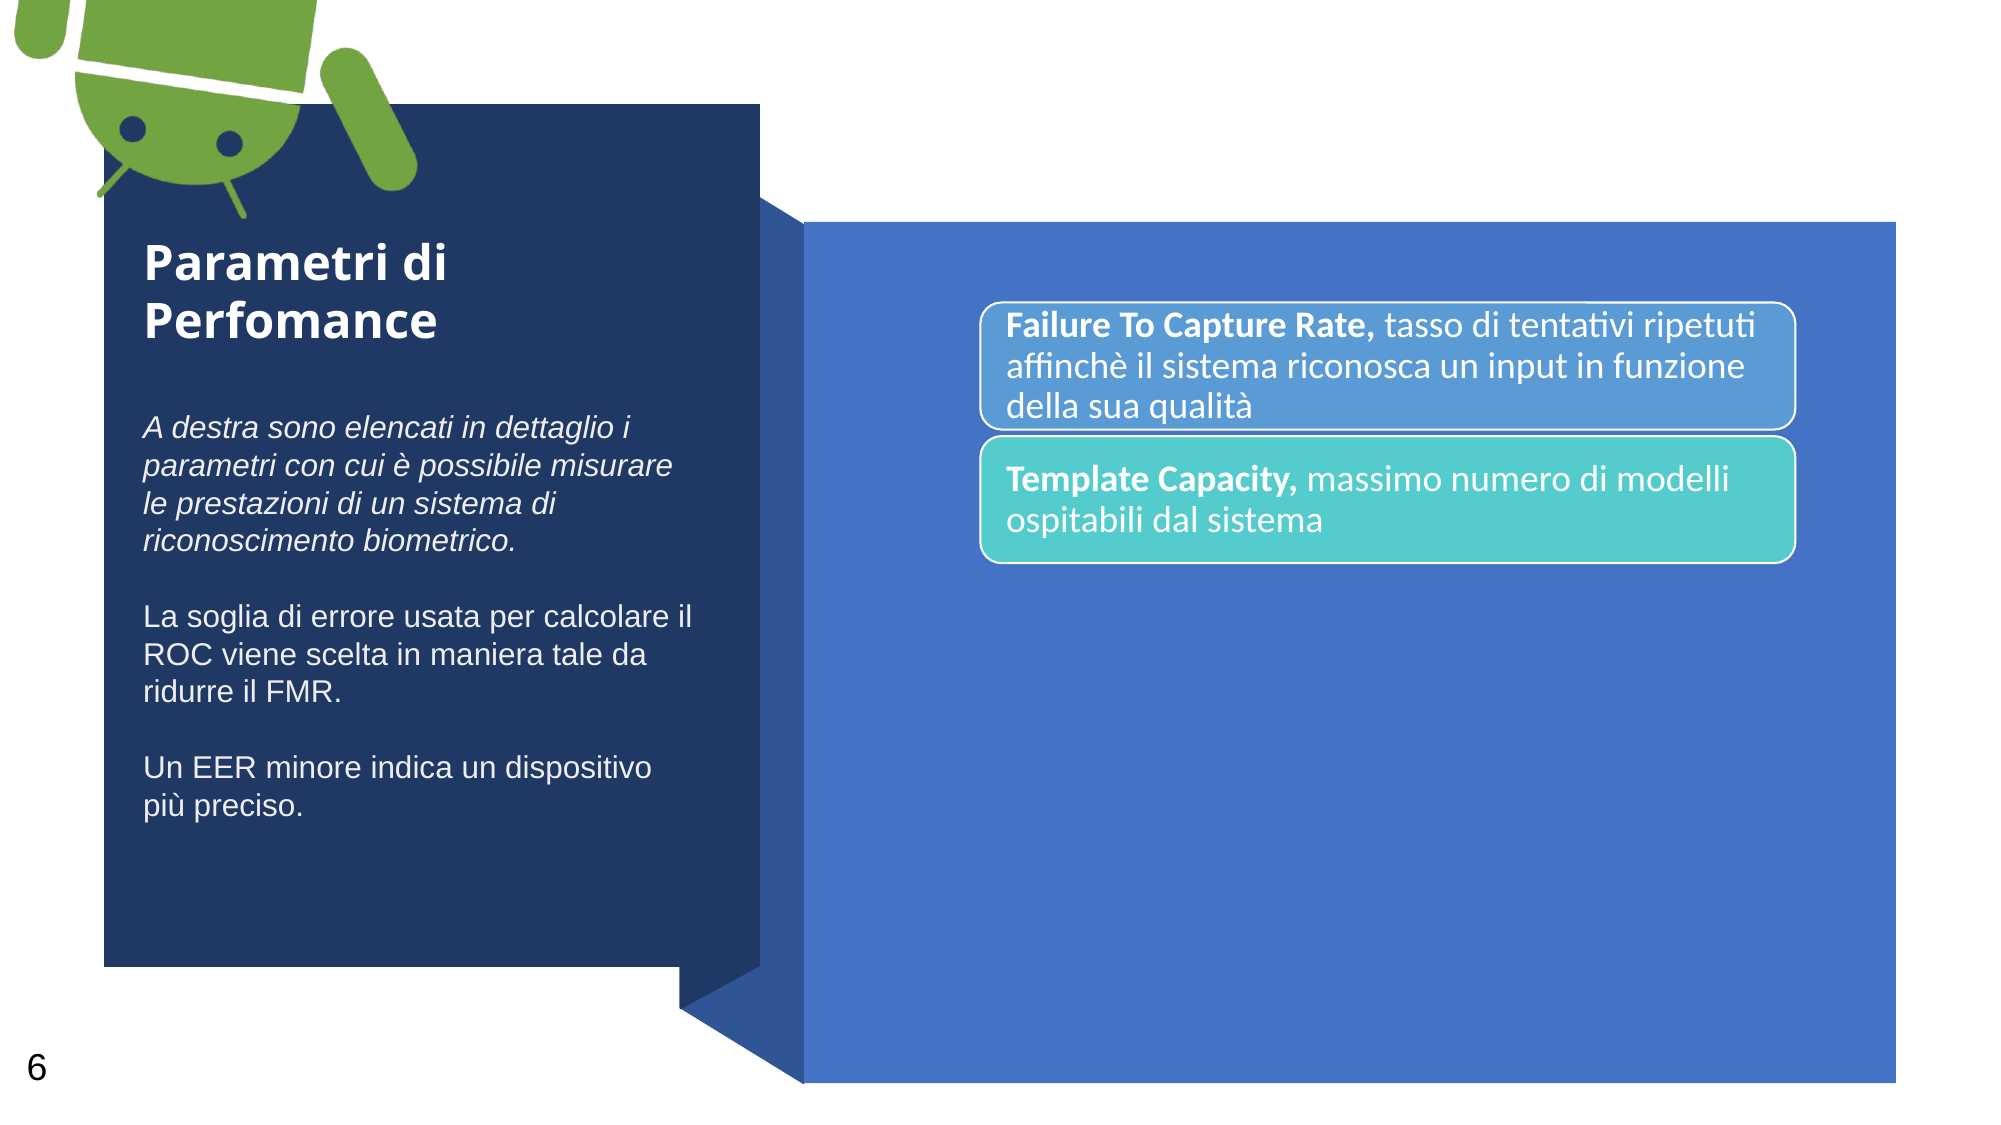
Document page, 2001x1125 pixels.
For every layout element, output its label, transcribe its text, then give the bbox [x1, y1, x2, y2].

text_box [0, 0, 2000, 1125]
title Parametri di Perfomance A destra sono elencati in dettaglio i parametri con cui è possibile misurare le prestazioni di un sistema di riconoscimento biometrico. La soglia di errore usata per calcolare il ROC viene scelta in maniera tale da ridurre il FMR. Un EER minore indica un dispositivo più preciso. [128, 161, 710, 910]
text_box Template Capacity, massimo numero di modelli ospitabili dal sistema [980, 436, 1796, 564]
text_box Failure To Capture Rate, tasso di tentativi ripetuti affinchè il sistema riconosca un input in funzione della sua qualità [980, 302, 1796, 430]
text_box 6 [11, 1039, 641, 1110]
picture [10, 0, 435, 230]
